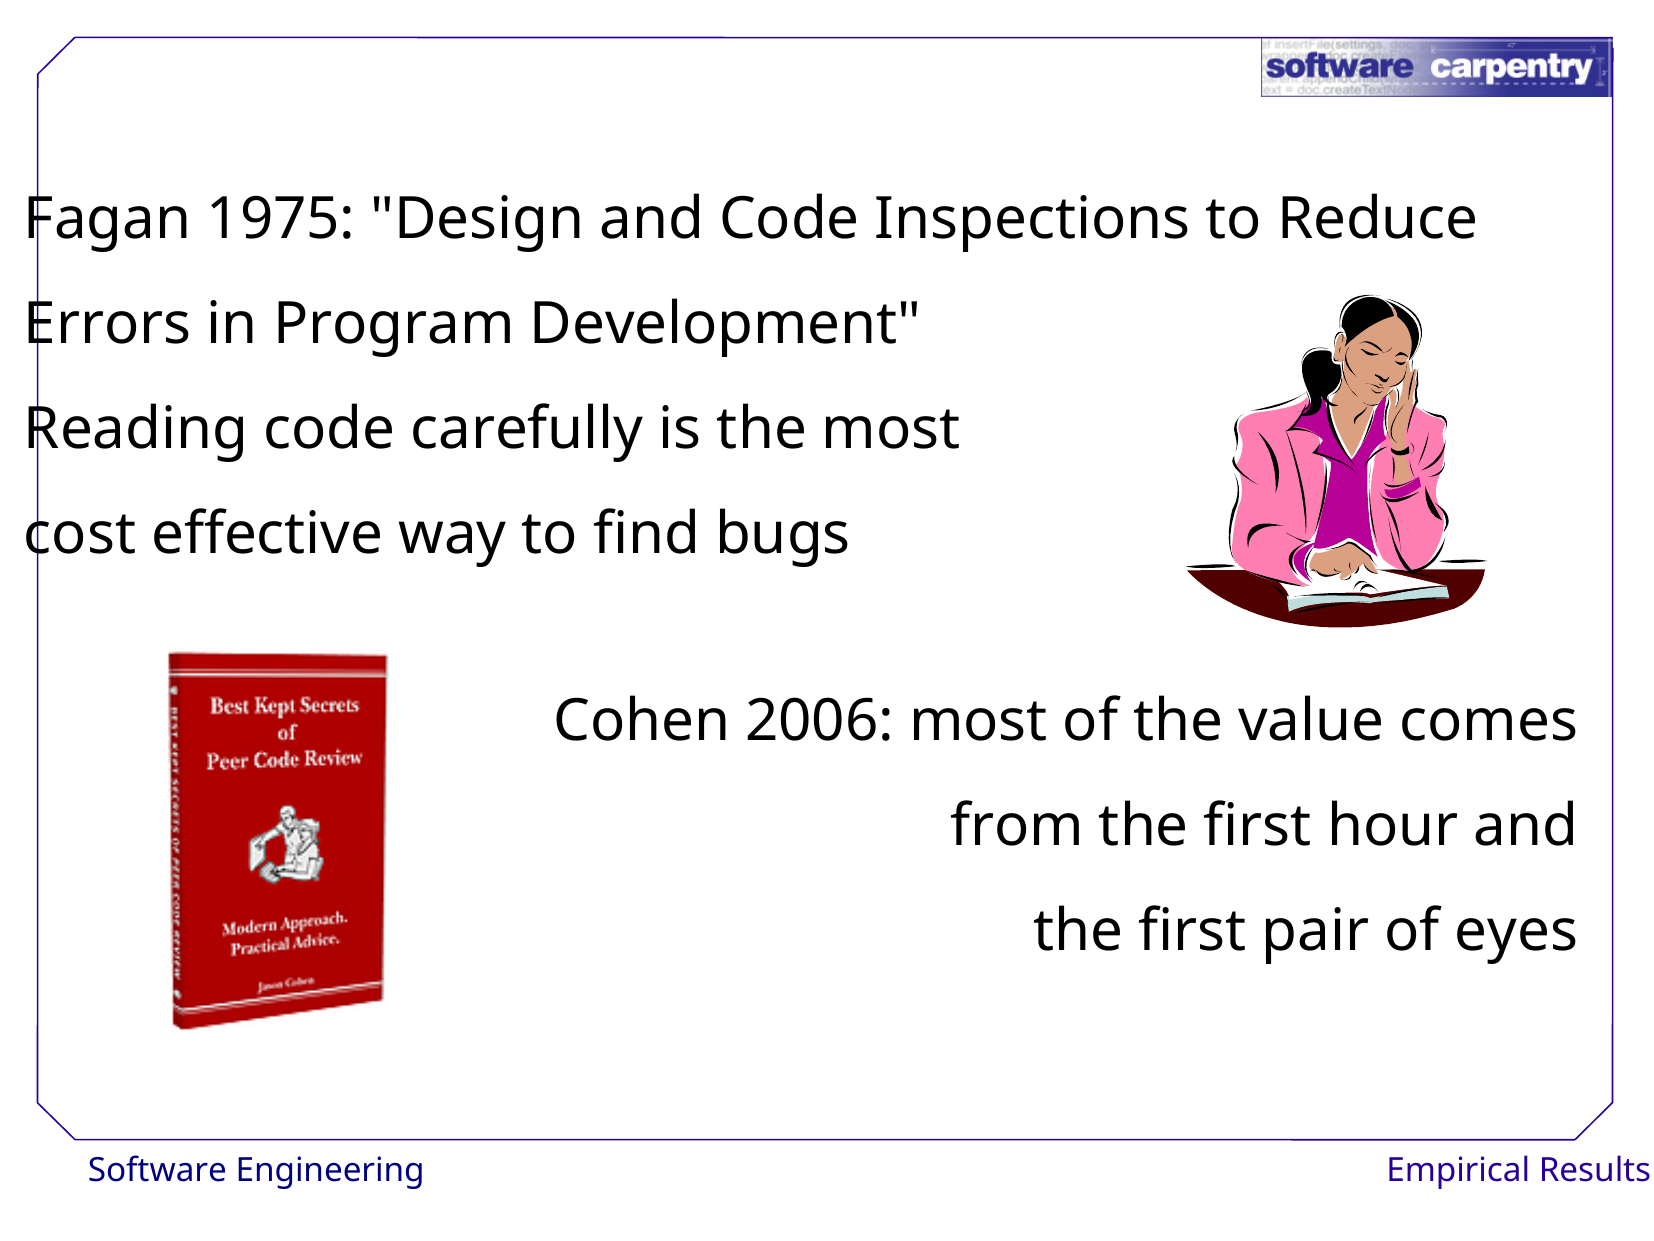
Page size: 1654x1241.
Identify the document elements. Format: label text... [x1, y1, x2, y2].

text_box Fagan 1975: "Design and Code Inspections to Reduce Errors in Program Development" Reading code carefully is the most cost effective way to find bugs [9, 137, 1644, 574]
picture [165, 648, 395, 1034]
picture [1185, 288, 1488, 668]
text_box Cohen 2006: most of the value comes from the first hour and the first pair of eyes [388, 639, 1594, 970]
picture [1261, 39, 1613, 97]
